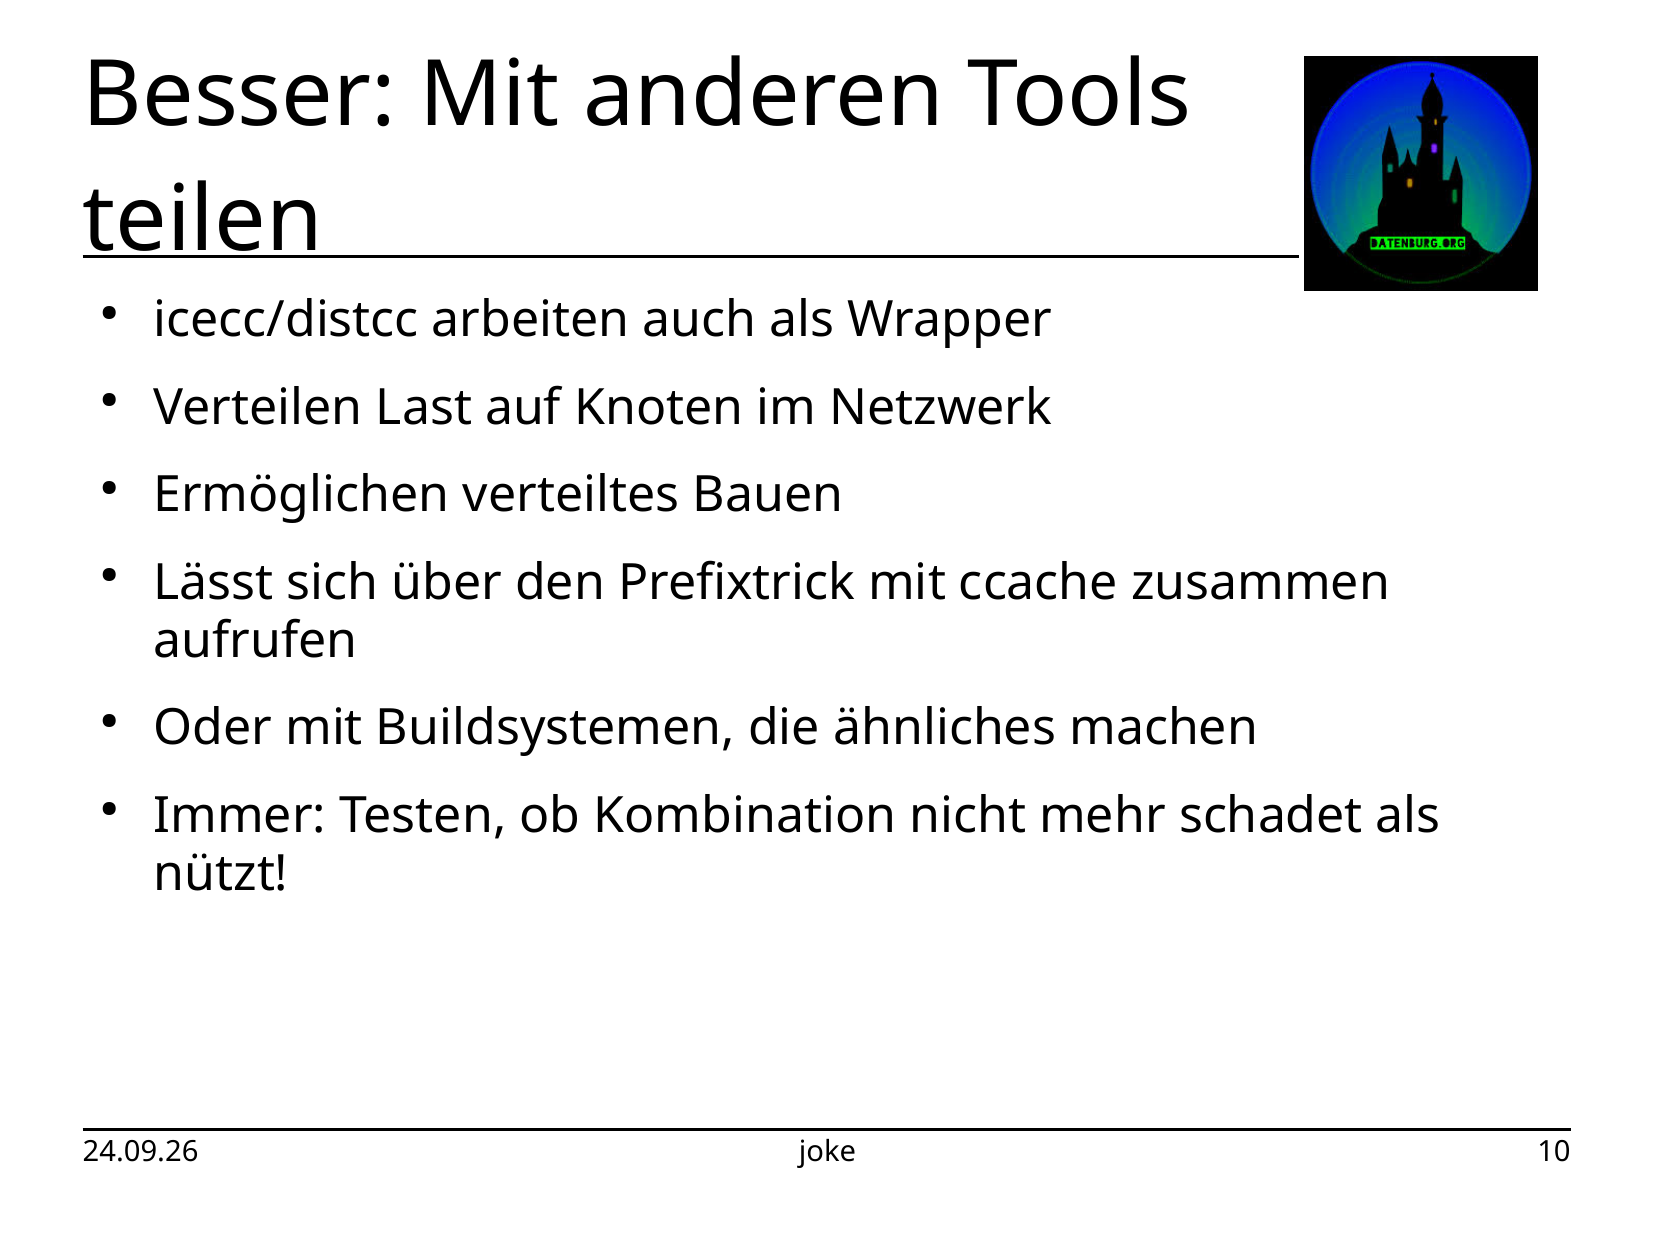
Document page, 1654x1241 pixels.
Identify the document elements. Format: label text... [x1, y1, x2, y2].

title Besser: Mit anderen Tools teilen [82, 49, 1300, 257]
picture [1304, 56, 1538, 290]
list icecc/distcc arbeiten auch als Wrapper Verteilen Last auf Knoten im Netzwerk Ermöglichen verteiltes Bauen Lässt sich über den Prefixtrick mit ccache zusammen aufrufen Oder mit Buildsystemen, die ähnliches machen Immer: Testen, ob Kombination nicht mehr schadet als nützt! [82, 290, 1538, 1010]
